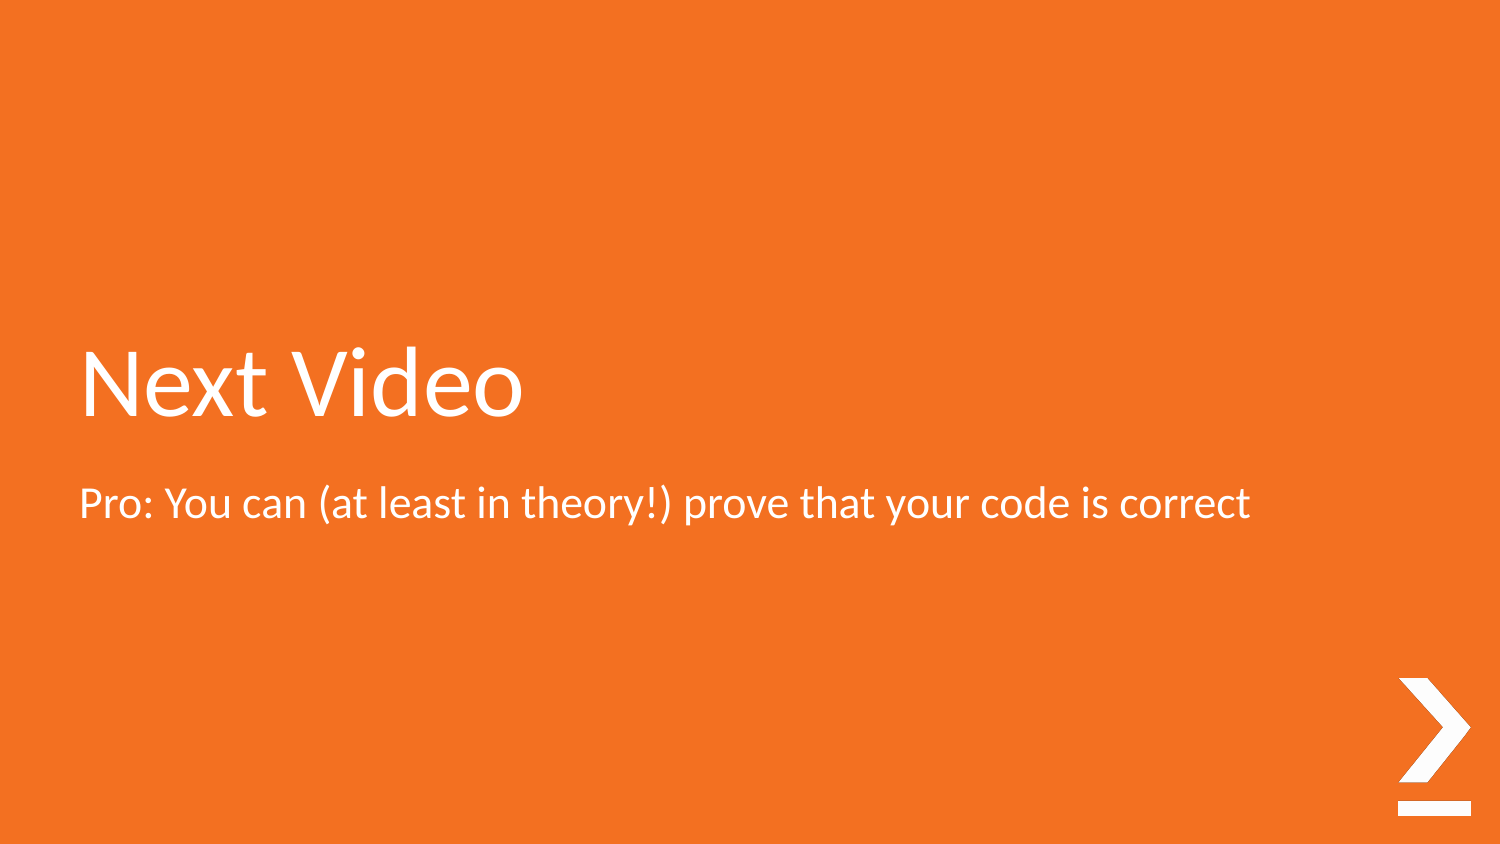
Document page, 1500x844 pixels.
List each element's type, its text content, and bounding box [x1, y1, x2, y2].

picture [1398, 678, 1471, 816]
subtitle Pro: You can (at least in theory!) prove that your code is correct [64, 457, 1413, 529]
title Next Video [64, 298, 1413, 452]
